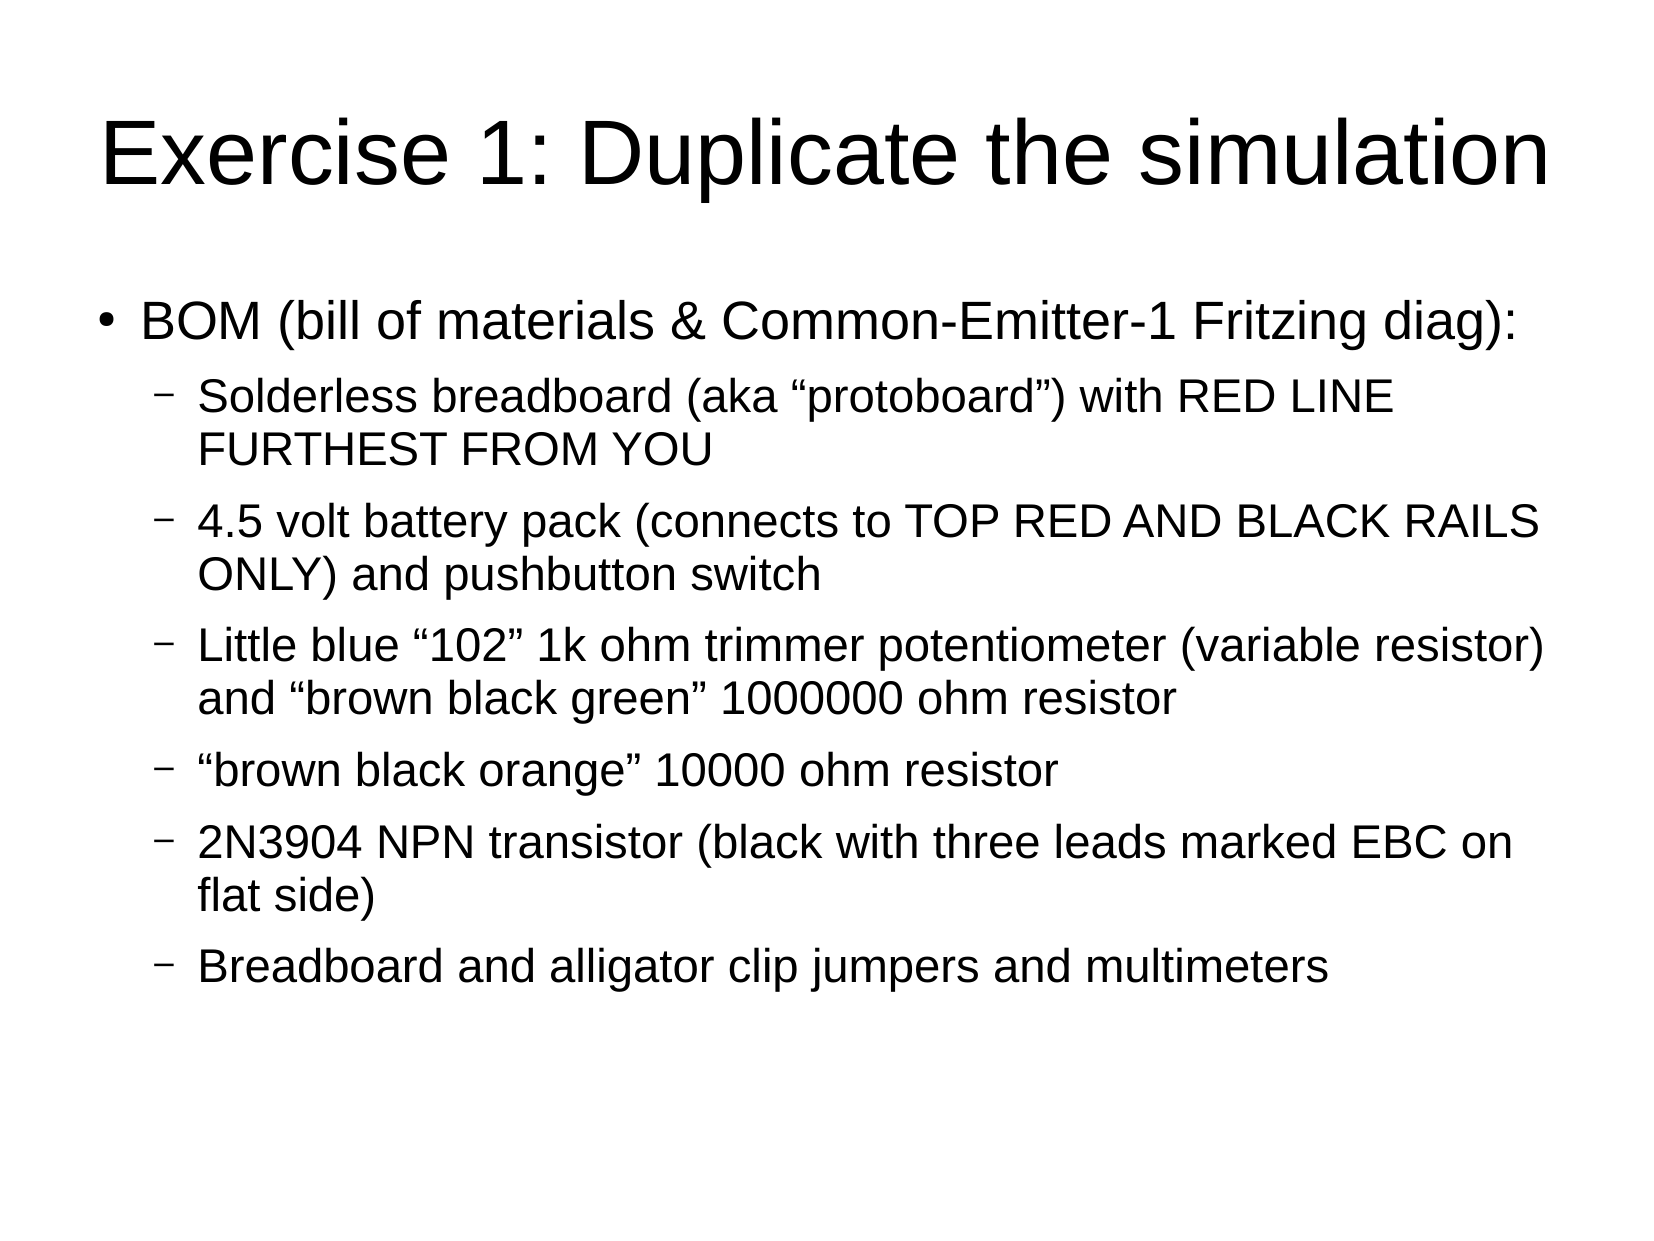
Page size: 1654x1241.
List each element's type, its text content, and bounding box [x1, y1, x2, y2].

title Exercise 1: Duplicate the simulation [82, 49, 1571, 257]
list BOM (bill of materials & Common-Emitter-1 Fritzing diag): Solderless breadboard (aka “protoboard”) with RED LINE FURTHEST FROM YOU 4.5 volt battery pack (connects to TOP RED AND BLACK RAILS ONLY) and pushbutton switch Little blue “102” 1k ohm trimmer potentiometer (variable resistor) and “brown black green” 1000000 ohm resistor “brown black orange” 10000 ohm resistor 2N3904 NPN transistor (black with three leads marked EBC on flat side) Breadboard and alligator clip jumpers and multimeters [82, 290, 1571, 1010]
